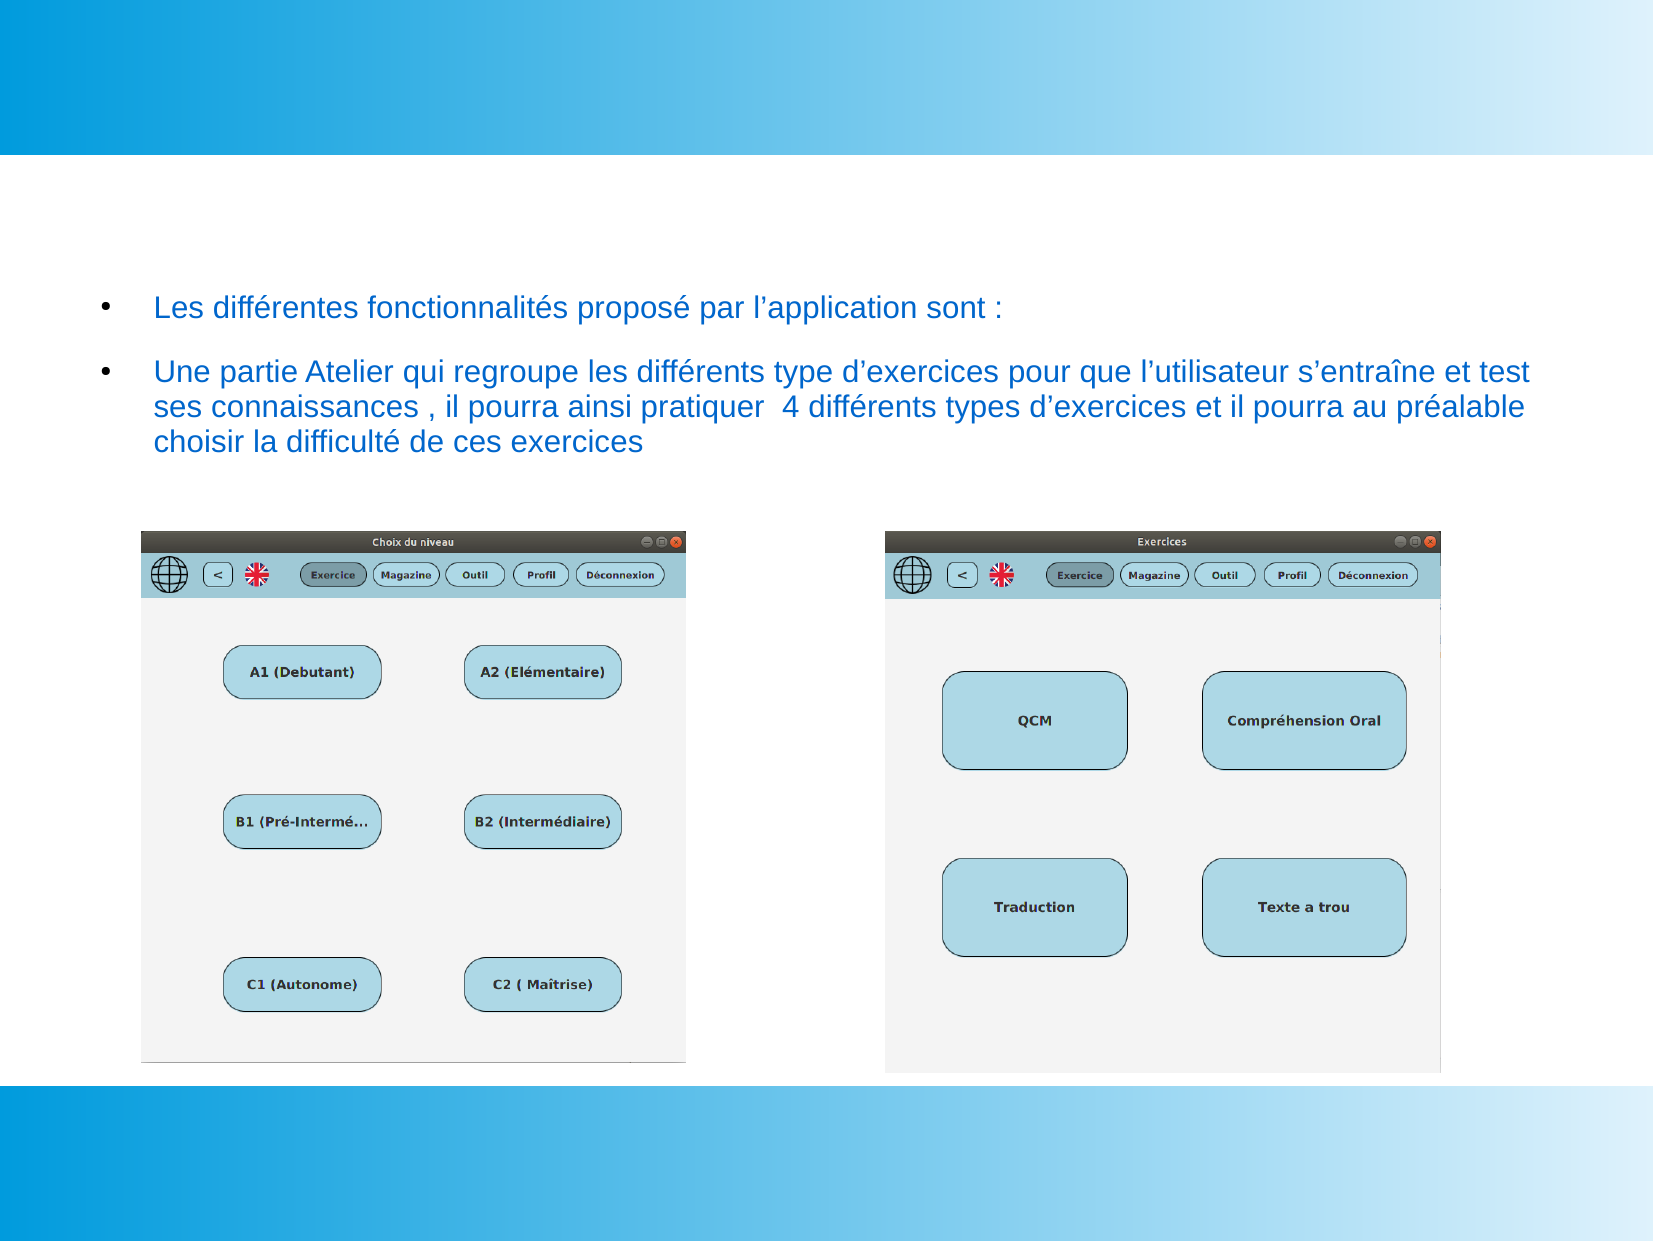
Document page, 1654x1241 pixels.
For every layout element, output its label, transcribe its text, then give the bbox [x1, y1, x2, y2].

list Les différentes fonctionnalités proposé par l’application sont : Une partie Atelier qui regroupe les différents type d’exercices pour que l’utilisateur s’entraîne et test ses connaissances , il pourra ainsi pratiquer 4 différents types d’exercices et il pourra au préalable choisir la difficulté de ces exercices [82, 290, 1571, 1010]
picture [141, 531, 686, 1063]
picture [885, 531, 1441, 1073]
